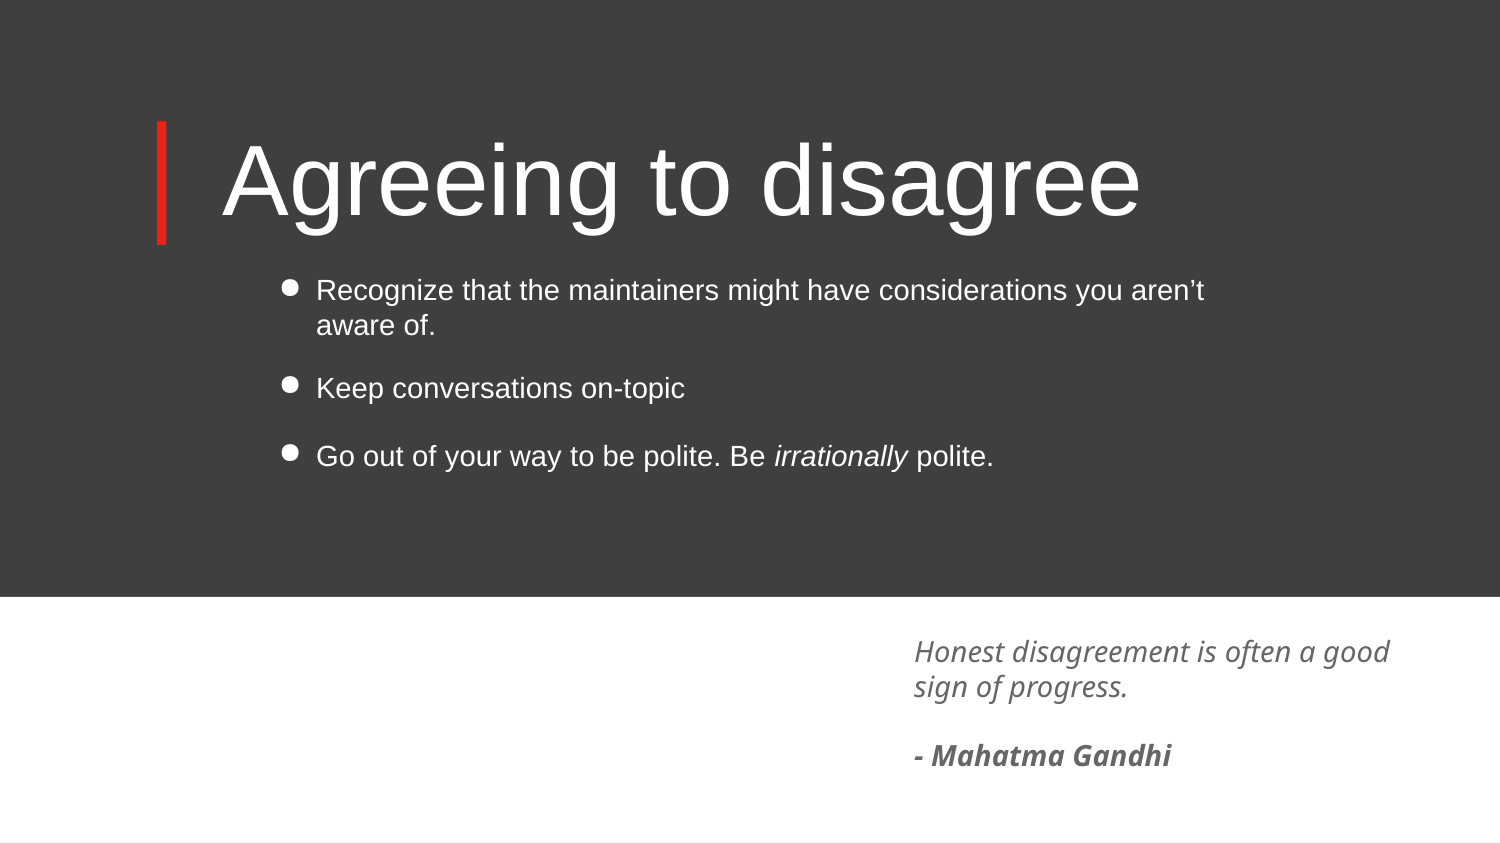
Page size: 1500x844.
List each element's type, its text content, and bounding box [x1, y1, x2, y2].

title Agreeing to disagree [207, 108, 1238, 249]
text_box Keep conversations on-topic [226, 354, 1014, 397]
text_box Go out of your way to be polite. Be irrationally polite. [226, 422, 1021, 464]
text_box Honest disagreement is often a good sign of progress. - Mahatma Gandhi [899, 617, 1420, 844]
text_box Recognize that the maintainers might have considerations you aren’t aware of. [226, 256, 1238, 355]
